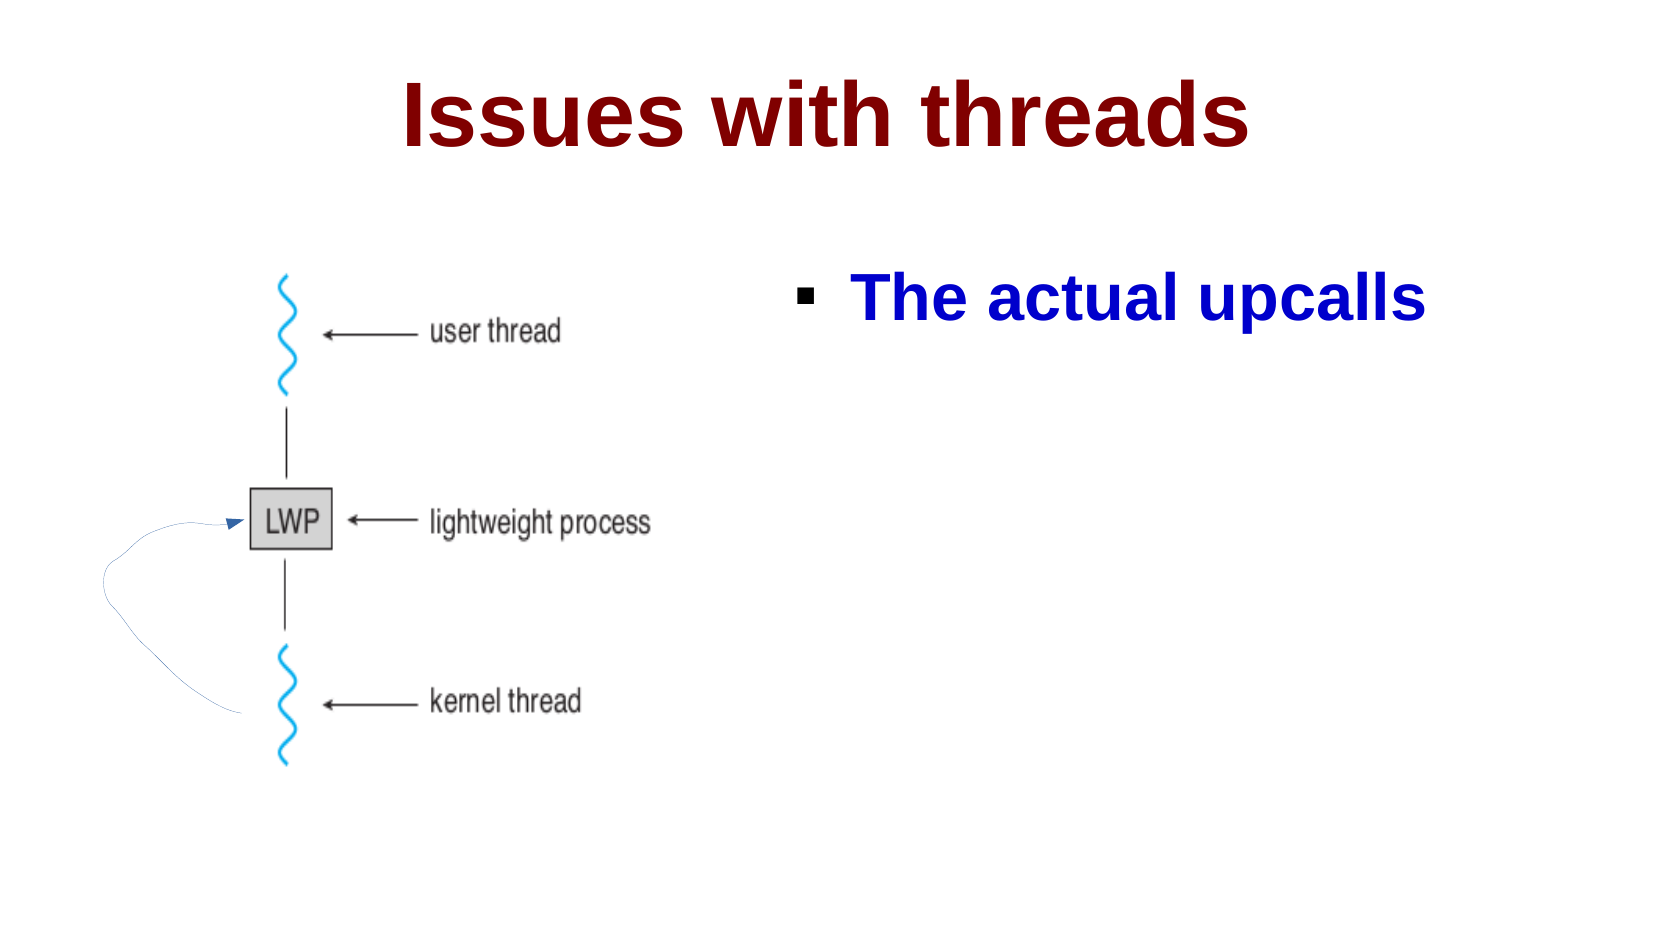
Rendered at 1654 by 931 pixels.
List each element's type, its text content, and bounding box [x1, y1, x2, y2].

picture [106, 224, 732, 798]
title Issues with threads [82, 37, 1571, 193]
list The actual upcalls [779, 259, 1571, 757]
